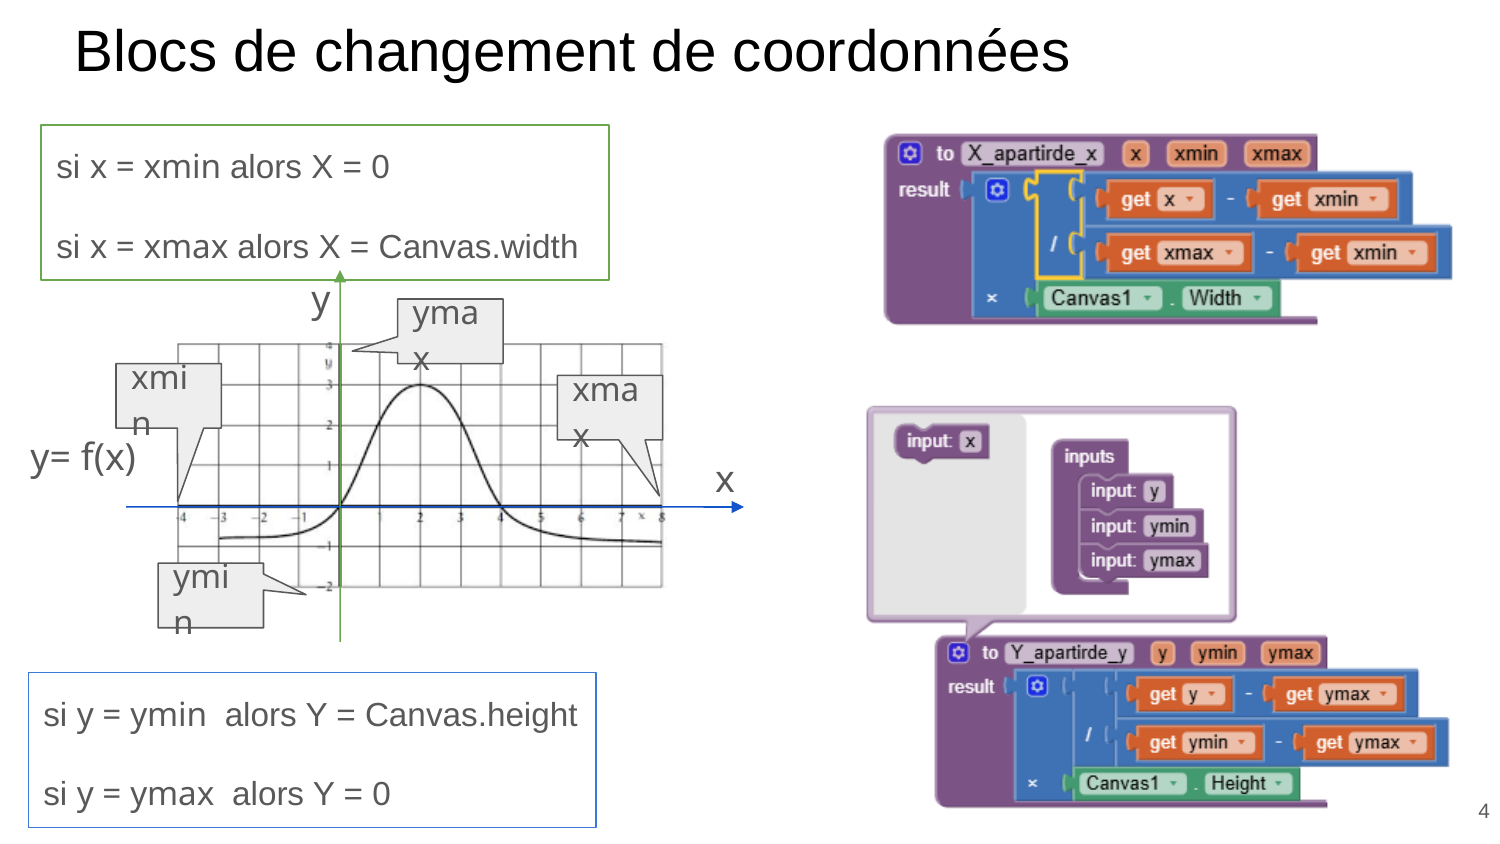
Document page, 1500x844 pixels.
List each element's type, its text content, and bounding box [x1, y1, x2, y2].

text_box x [700, 439, 762, 516]
picture [341, 342, 670, 506]
text_box xmin [137, 419, 146, 429]
text_box ymin [179, 618, 188, 628]
picture [854, 389, 1458, 824]
text_box ymin [158, 563, 307, 628]
text_box ymax [352, 298, 504, 364]
picture [873, 115, 1465, 329]
text_box y [296, 280, 358, 336]
text_box xmax [557, 375, 663, 496]
slide_number <number> [1414, 777, 1500, 842]
picture [176, 508, 339, 593]
picture [341, 508, 670, 593]
text_box xmin [115, 363, 222, 502]
text_box y= f(x) [15, 417, 159, 494]
text_box si y = ymin alors Y = Canvas.height si y = ymax alors Y = 0 [28, 672, 597, 828]
title Blocs de changement de coordonnées [59, 0, 1458, 93]
text_box si x = xmin alors X = 0 si x = xmax alors X = Canvas.width [41, 124, 609, 280]
picture [176, 342, 339, 506]
